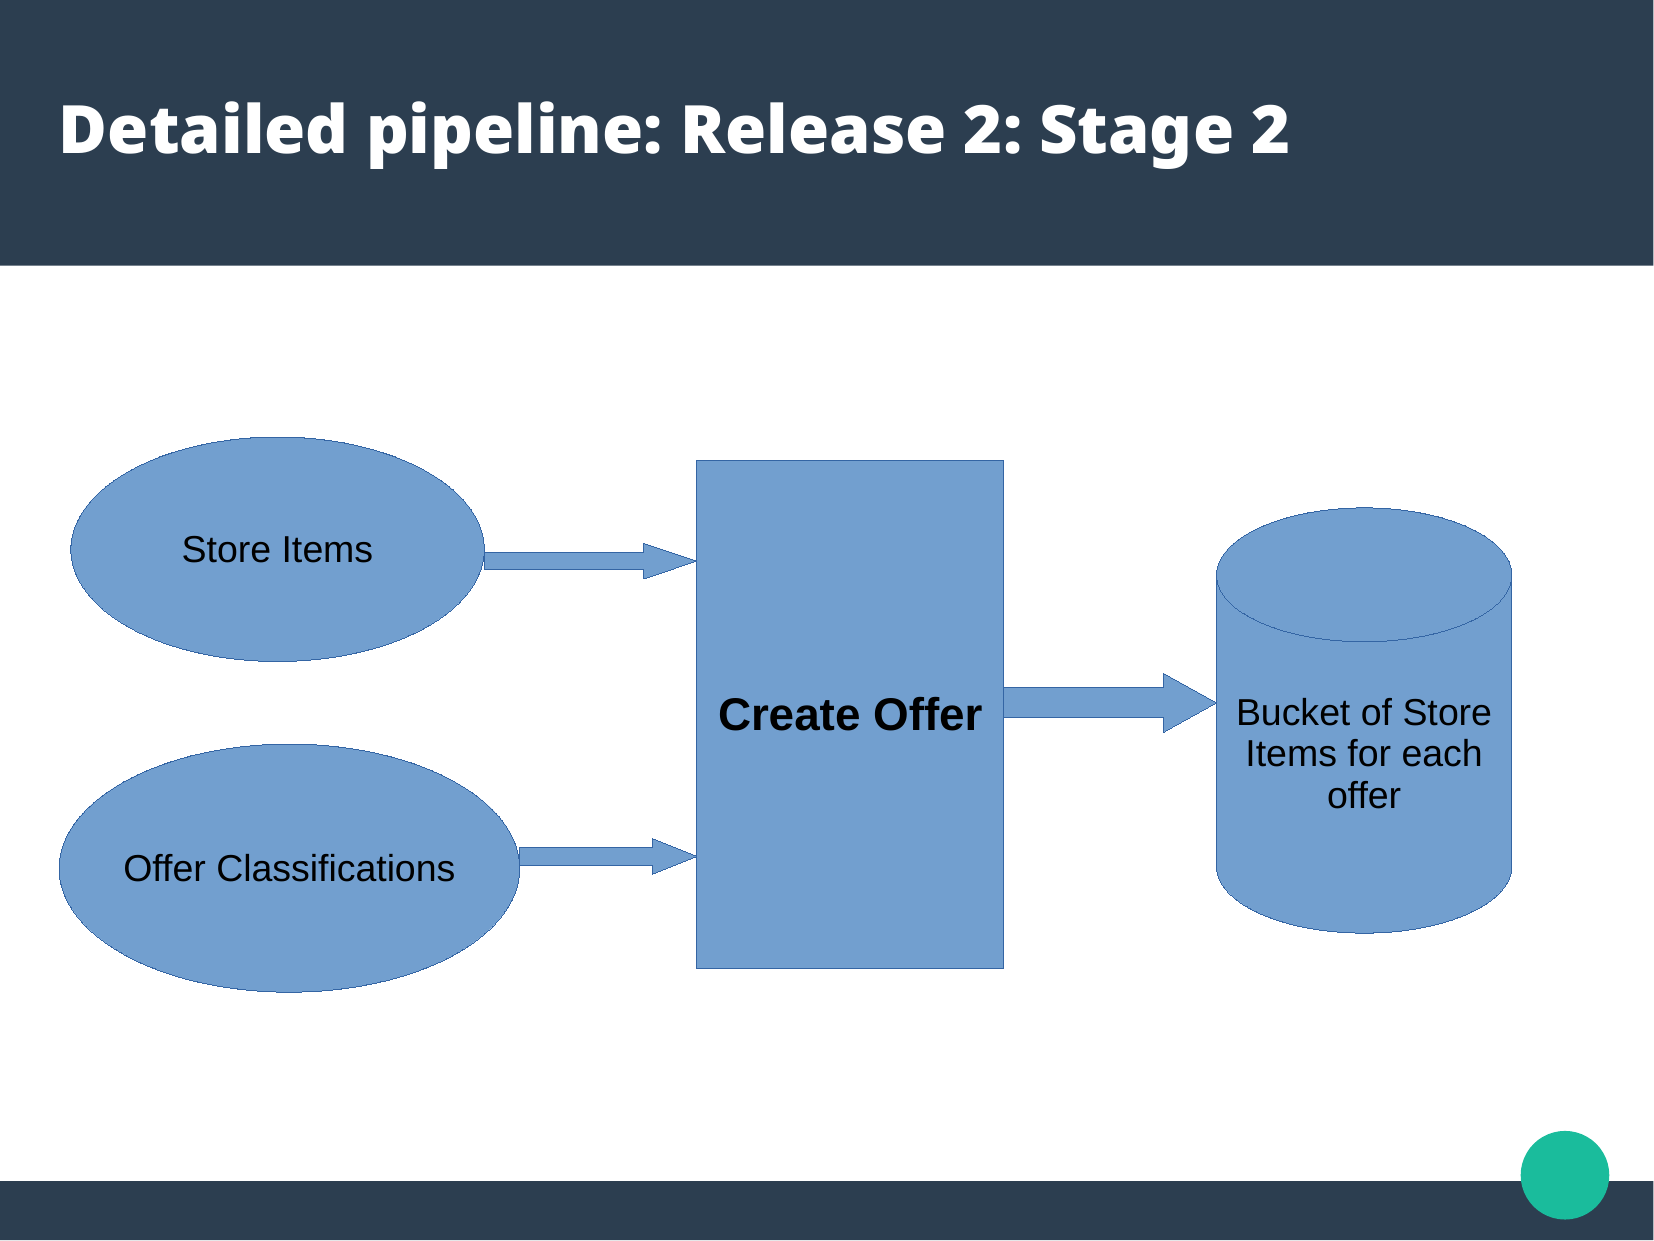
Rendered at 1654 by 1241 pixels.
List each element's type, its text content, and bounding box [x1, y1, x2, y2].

text_box Store Items [70, 437, 485, 662]
title Detailed pipeline: Release 2: Stage 2 [59, 49, 1595, 207]
text_box [519, 838, 696, 875]
text_box Create Offer [696, 460, 1004, 969]
text_box [484, 543, 696, 579]
text_box Bucket of Store Items for each offer [1216, 507, 1512, 934]
text_box [1003, 673, 1216, 733]
text_box Offer Classifications [59, 744, 520, 993]
